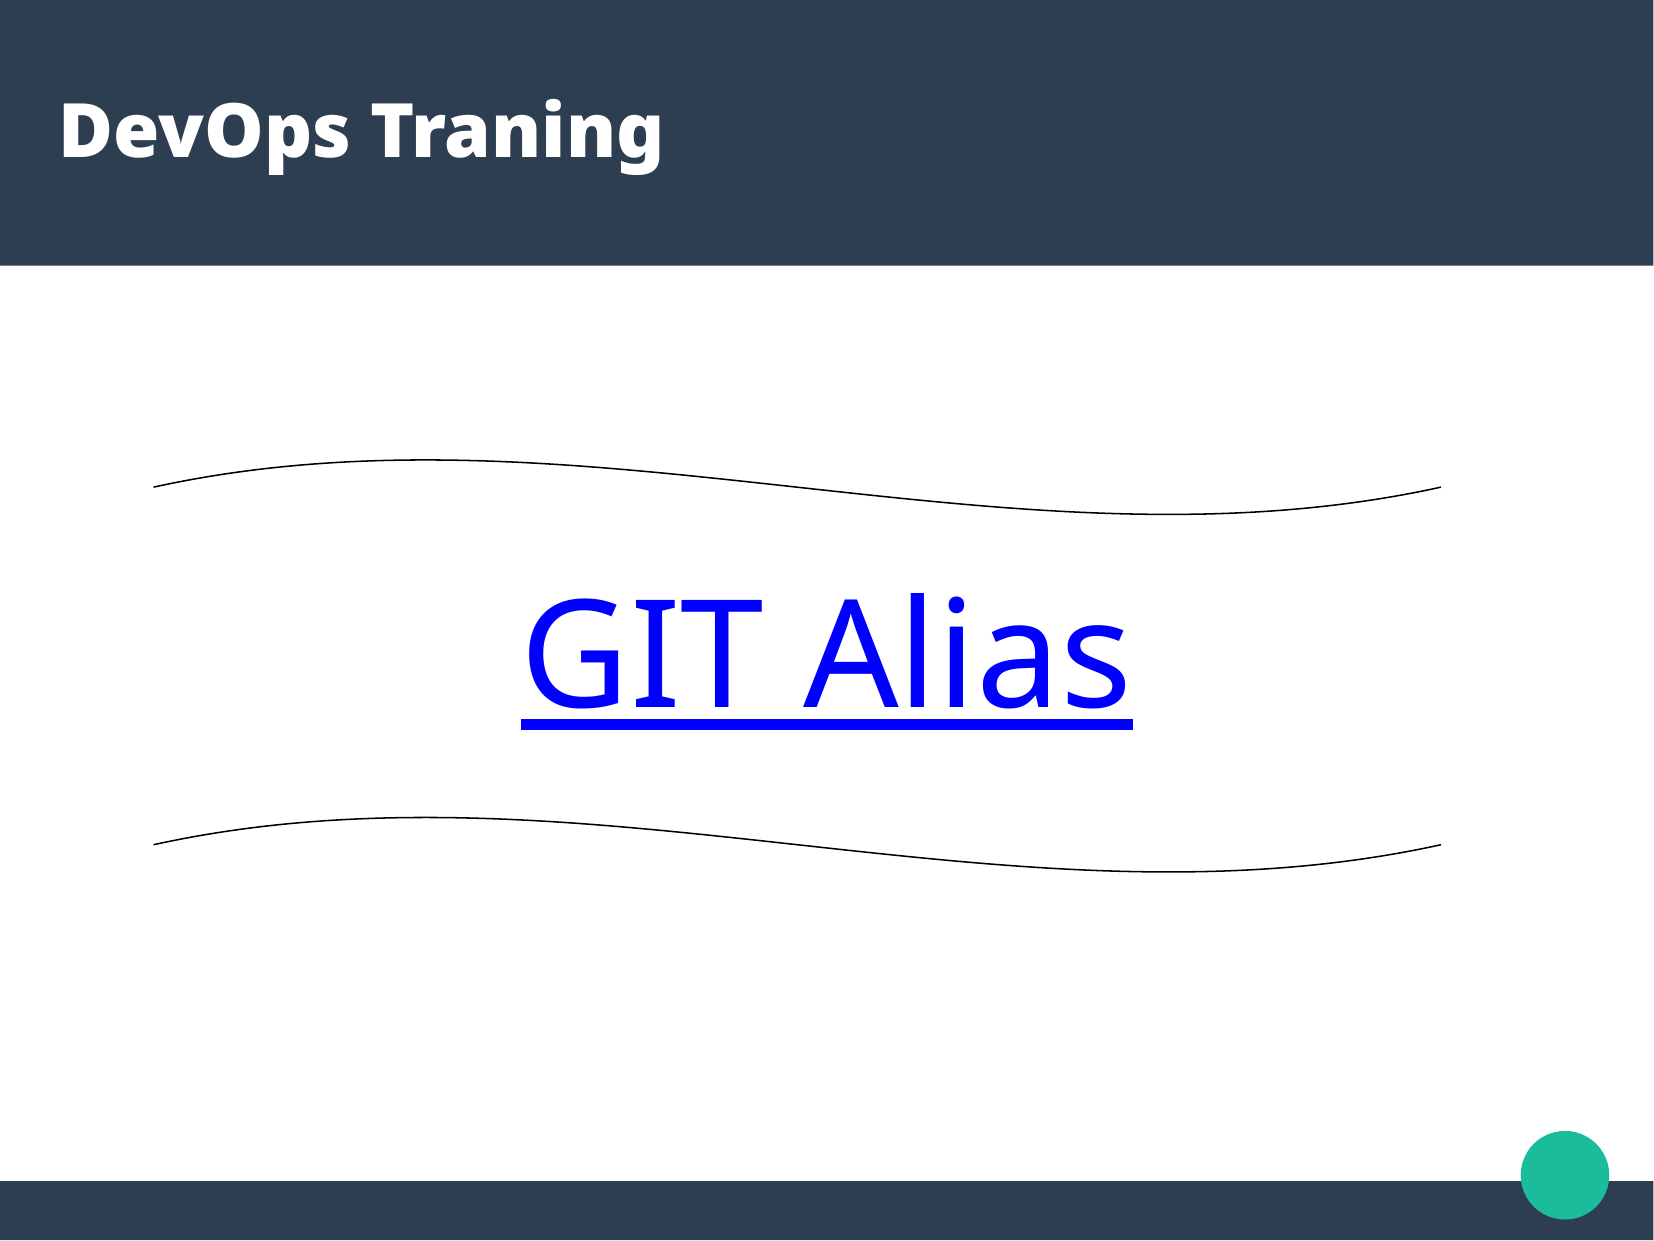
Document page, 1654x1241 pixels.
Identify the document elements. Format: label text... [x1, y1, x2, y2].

title DevOps Traning [59, 49, 1595, 207]
subtitle GIT Alias [82, 290, 1571, 1010]
